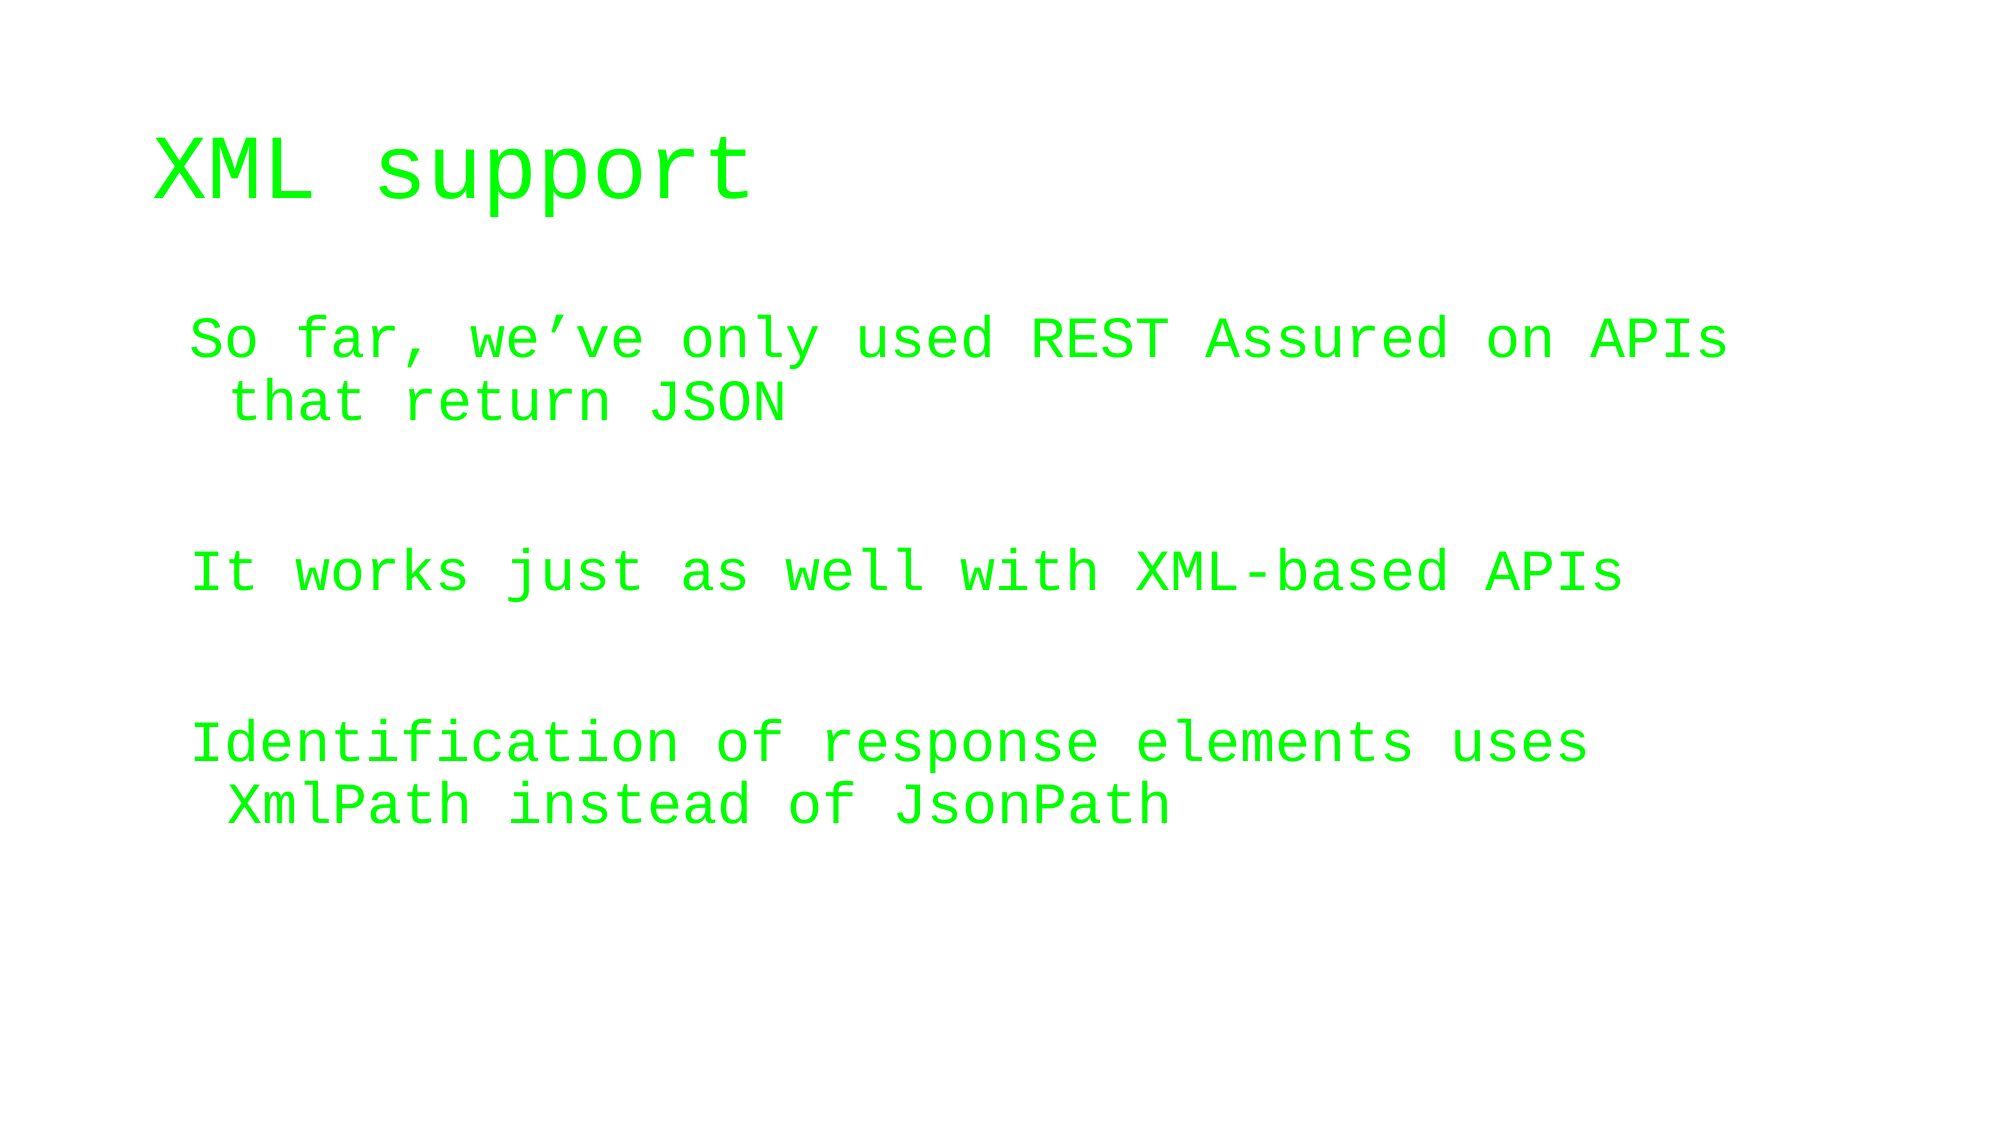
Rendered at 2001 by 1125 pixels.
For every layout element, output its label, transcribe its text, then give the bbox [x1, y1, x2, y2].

list So far, we’ve only used REST Assured on APIs that return JSON It works just as well with XML-based APIs Identification of response elements uses XmlPath instead of JsonPath [137, 299, 1863, 1014]
title XML support [137, 59, 1863, 278]
